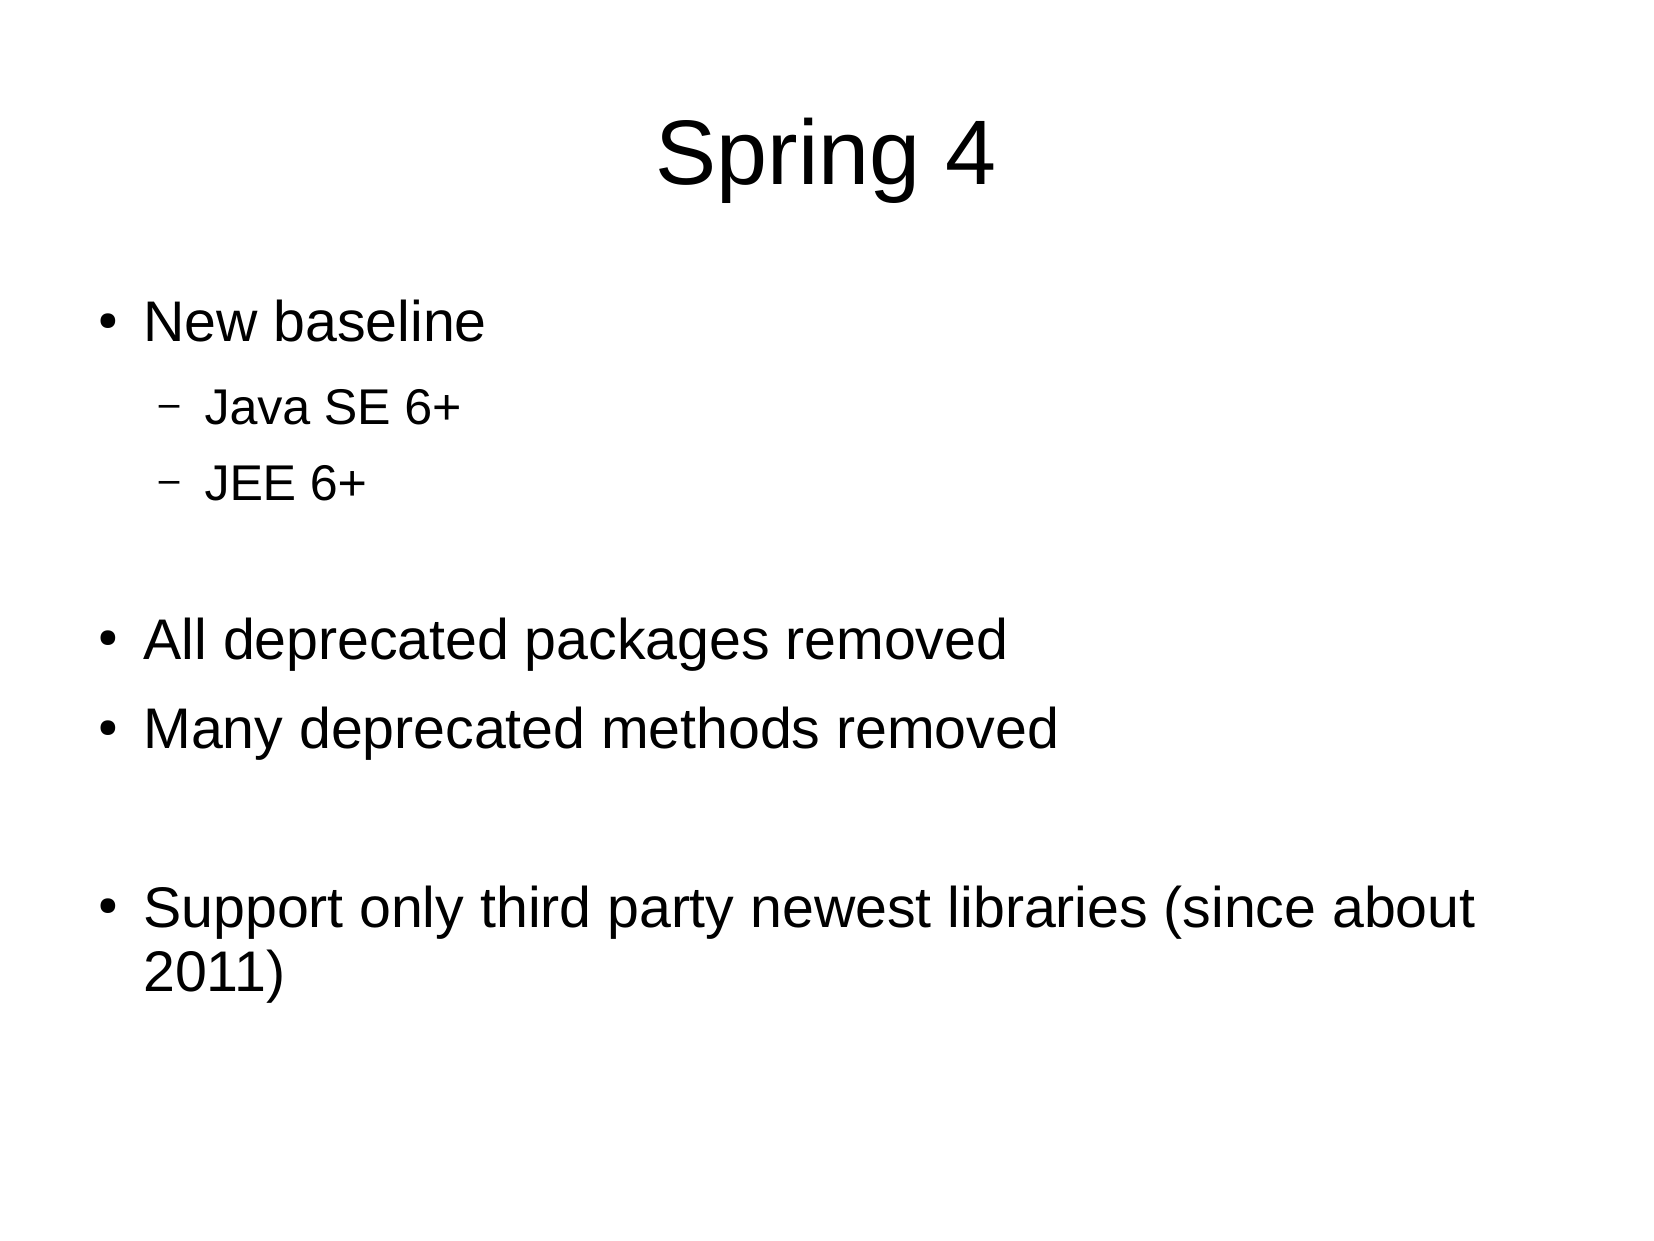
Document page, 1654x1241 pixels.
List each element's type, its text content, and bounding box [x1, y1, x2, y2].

title Spring 4 [82, 49, 1571, 257]
list New baseline Java SE 6+ JEE 6+ All deprecated packages removed Many deprecated methods removed Support only third party newest libraries (since about 2011) [82, 290, 1538, 1010]
